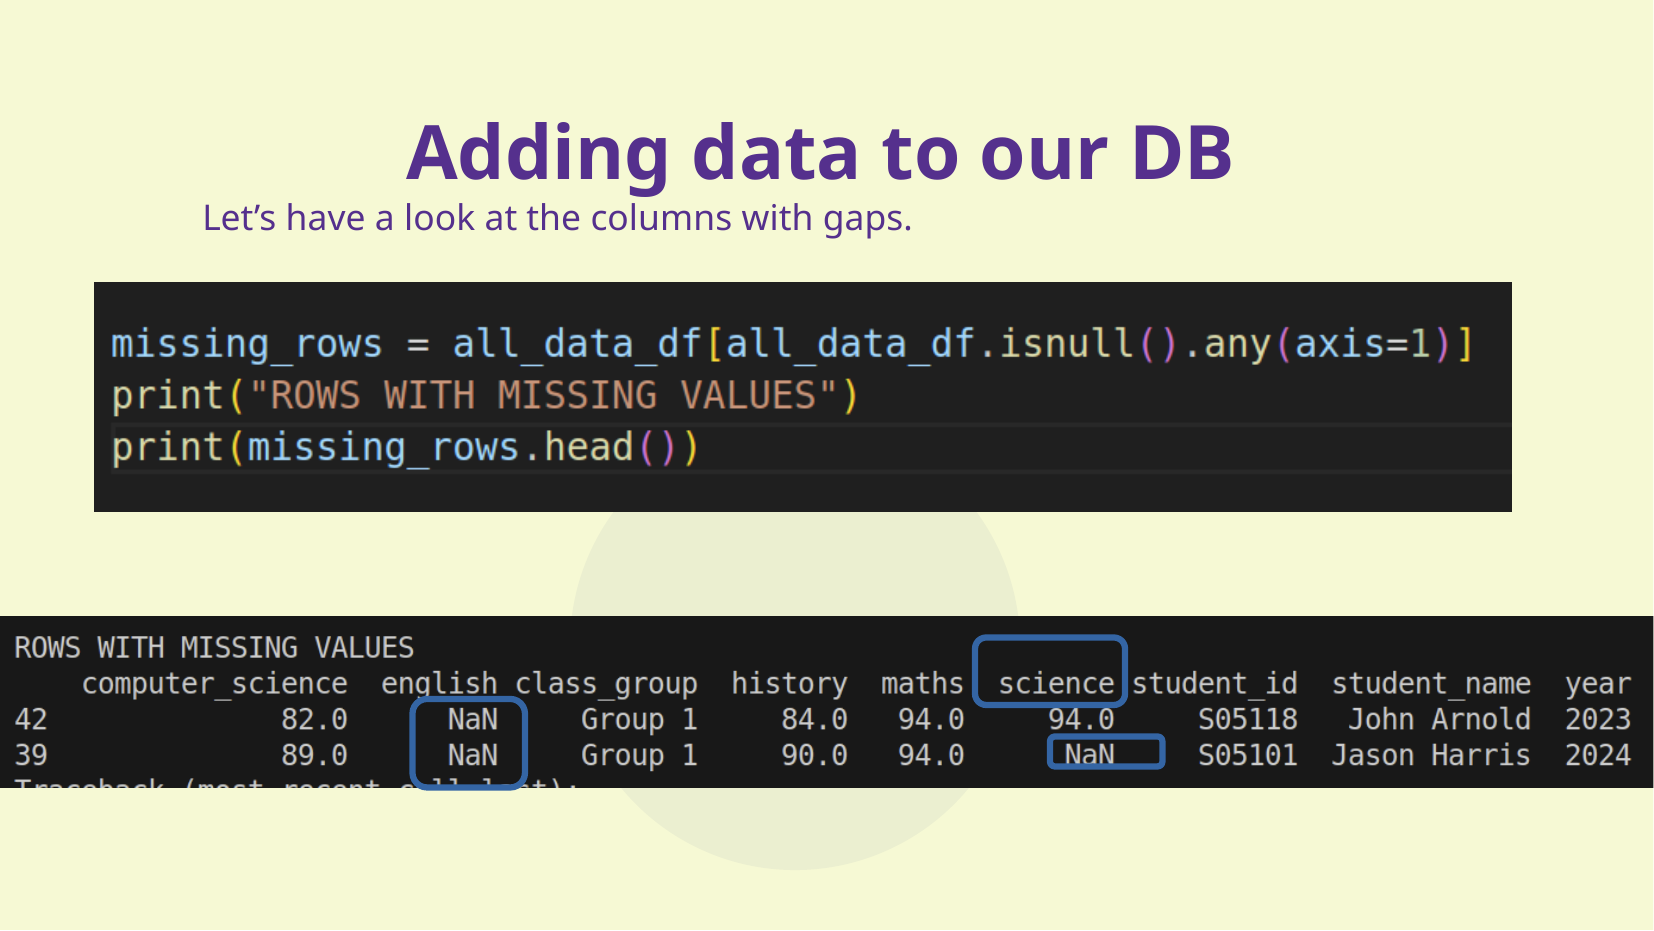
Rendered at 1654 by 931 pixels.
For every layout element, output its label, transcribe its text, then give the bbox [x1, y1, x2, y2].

picture [521, 616, 1654, 788]
picture [94, 282, 1512, 512]
picture [1054, 740, 1159, 763]
text_box Let’s have a look at the columns with gaps. [416, 703, 521, 737]
text_box Let’s have a look at the columns with gaps. [187, 202, 1463, 282]
picture [0, 616, 416, 788]
picture [416, 737, 521, 784]
text_box Let’s have a look at the columns with gaps. [187, 512, 1463, 737]
title Adding data to our DB [76, 98, 1565, 202]
